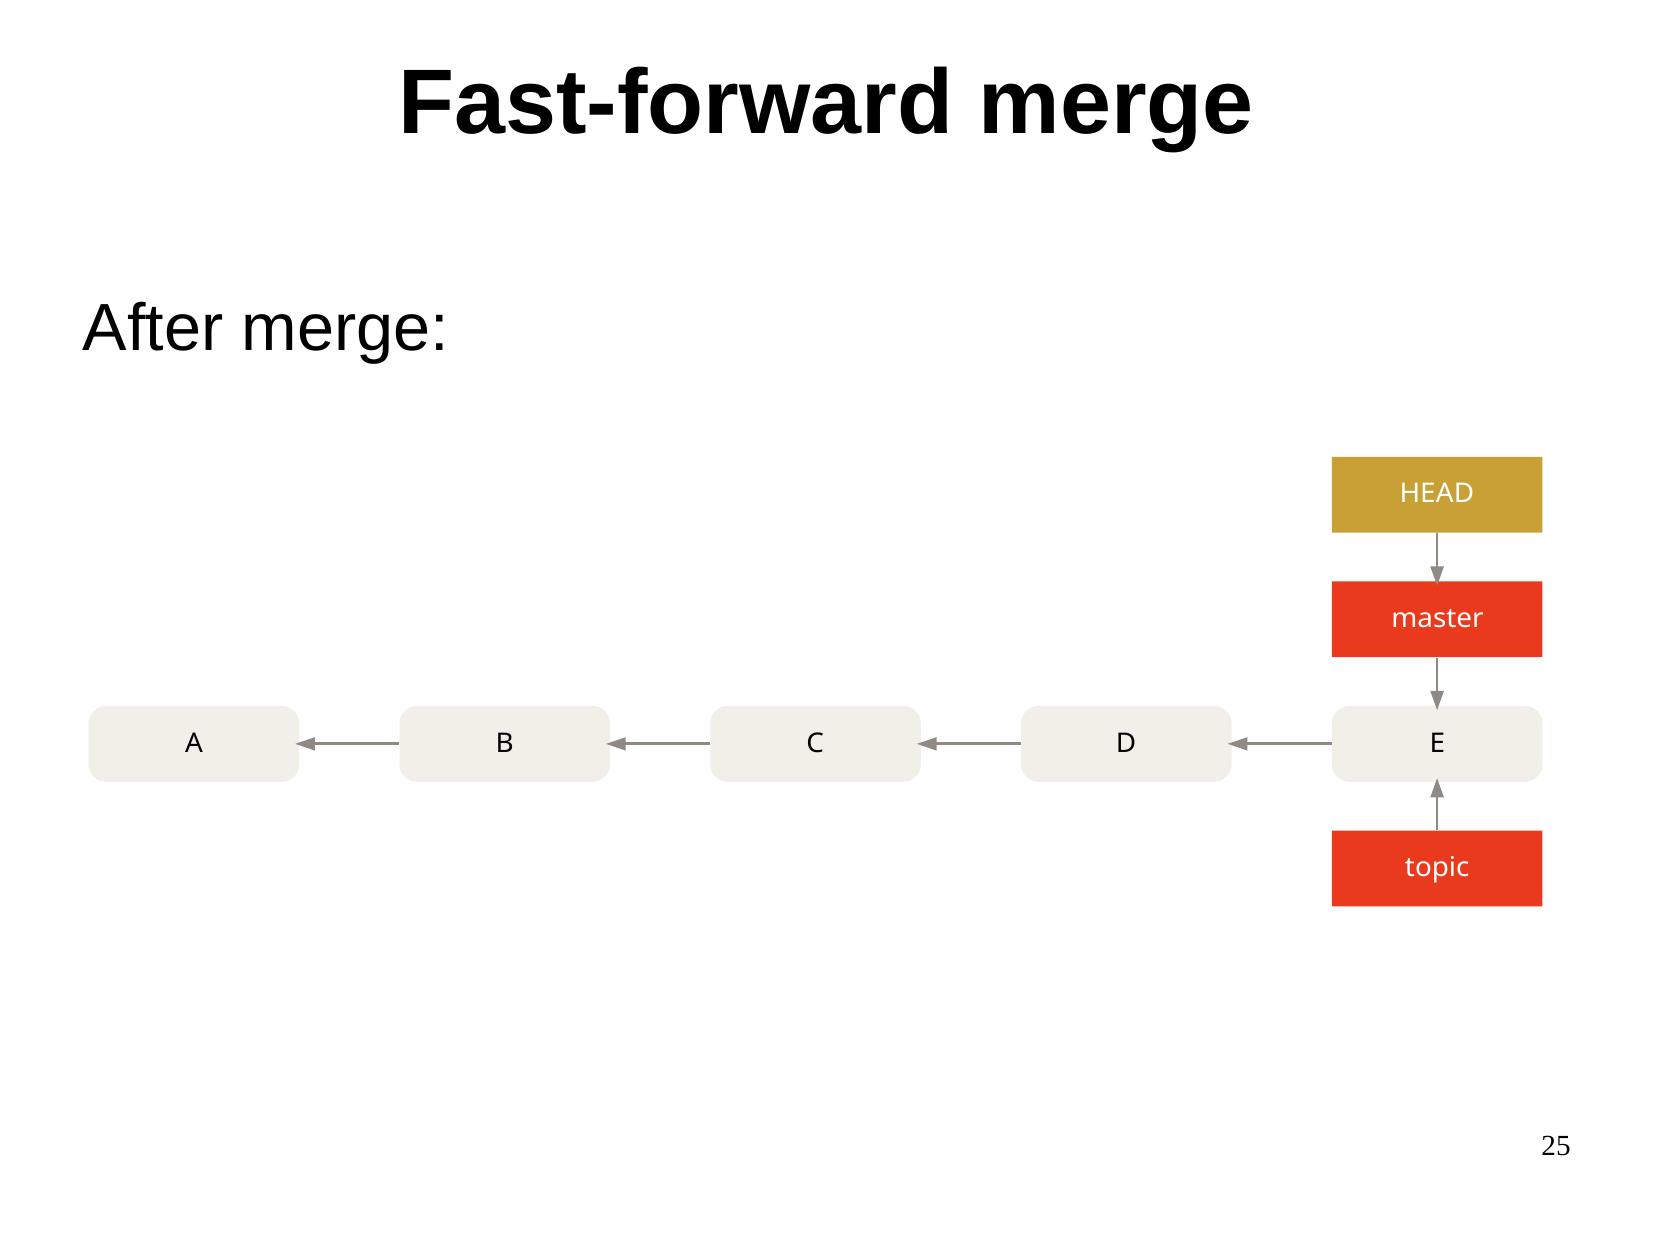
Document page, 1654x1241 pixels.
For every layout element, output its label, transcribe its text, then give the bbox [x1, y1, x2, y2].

picture [82, 429, 1571, 934]
title Fast-forward merge [82, 49, 1571, 257]
list After merge: [82, 290, 1571, 366]
